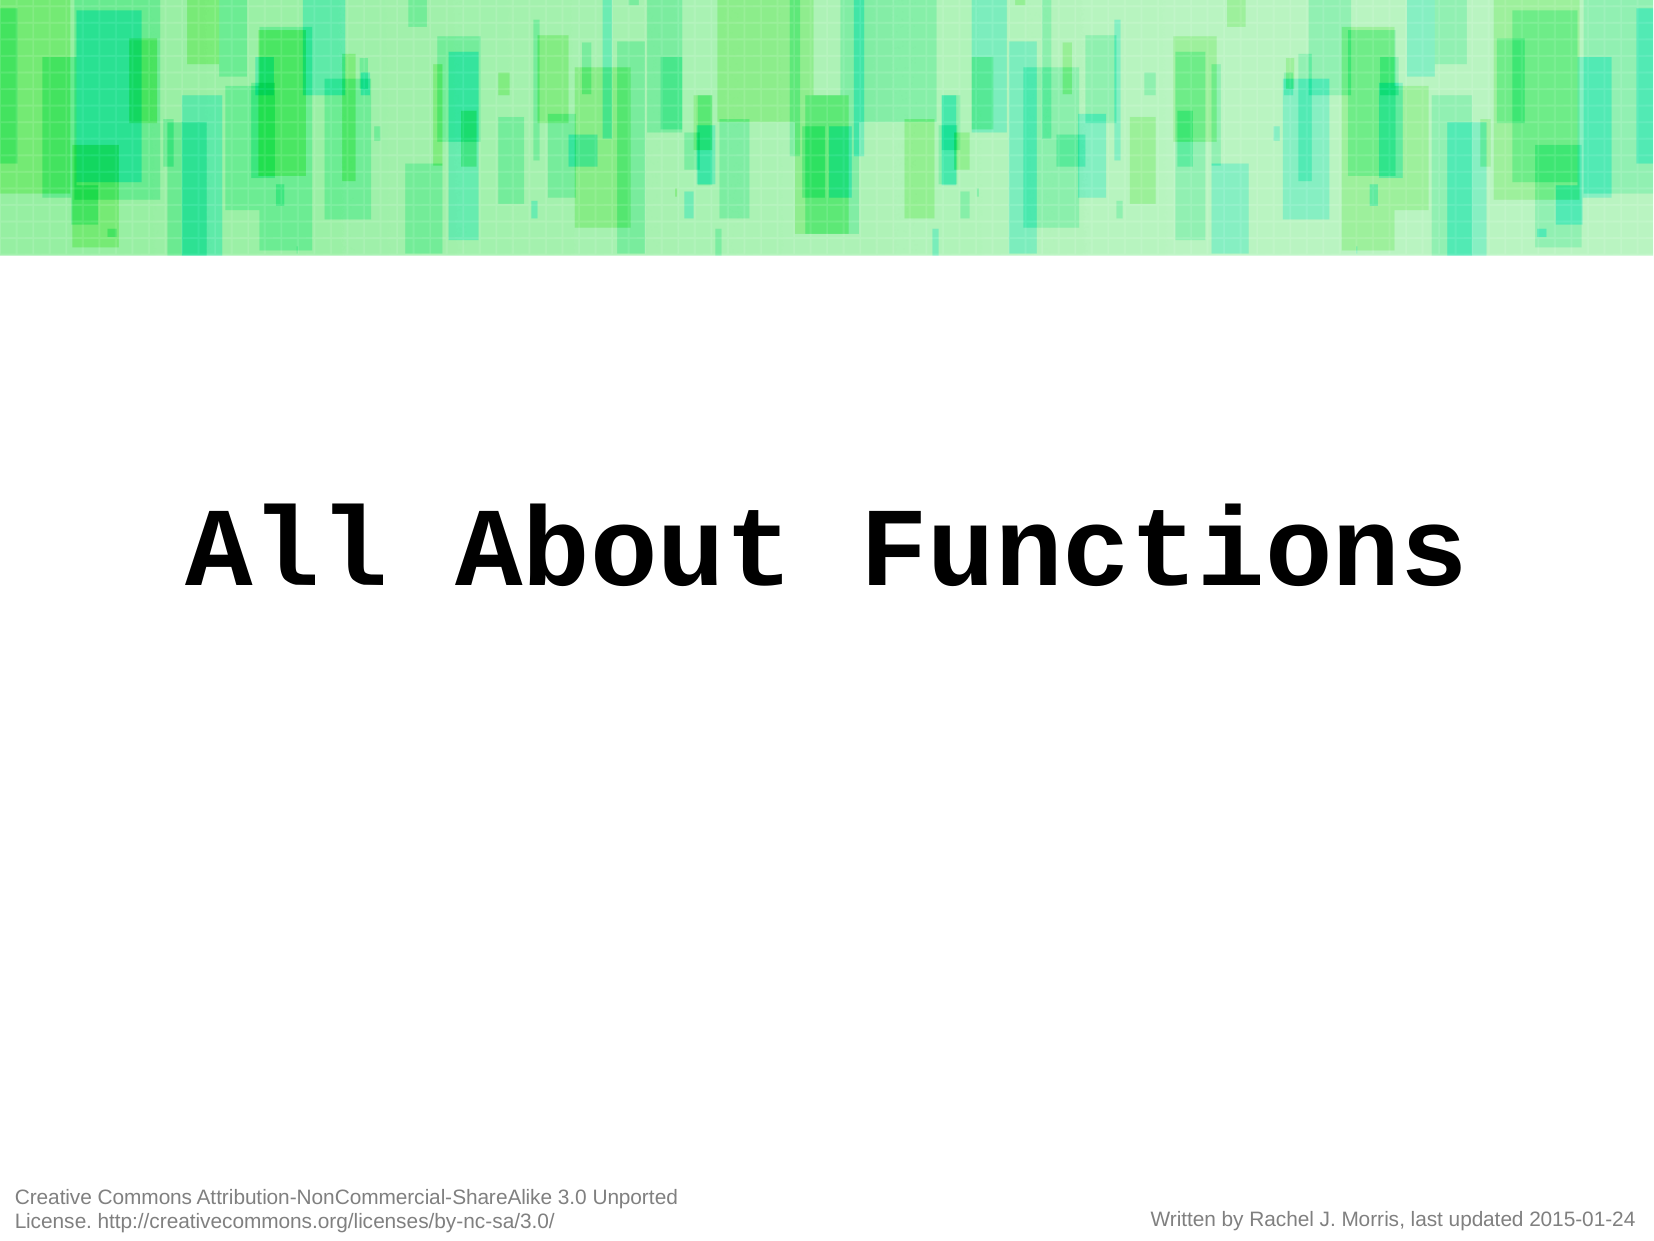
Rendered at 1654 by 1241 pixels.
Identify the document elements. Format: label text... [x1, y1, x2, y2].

subtitle All About Functions [82, 285, 1571, 826]
text_box Written by Rachel J. Morris, last updated 2015-01-24 [840, 1200, 1651, 1239]
text_box Creative Commons Attribution-NonCommercial-ShareAlike 3.0 Unported License. http://creativecommons.org/licenses/by-nc-sa/3.0/ [0, 1178, 751, 1241]
picture [0, 0, 1654, 1241]
